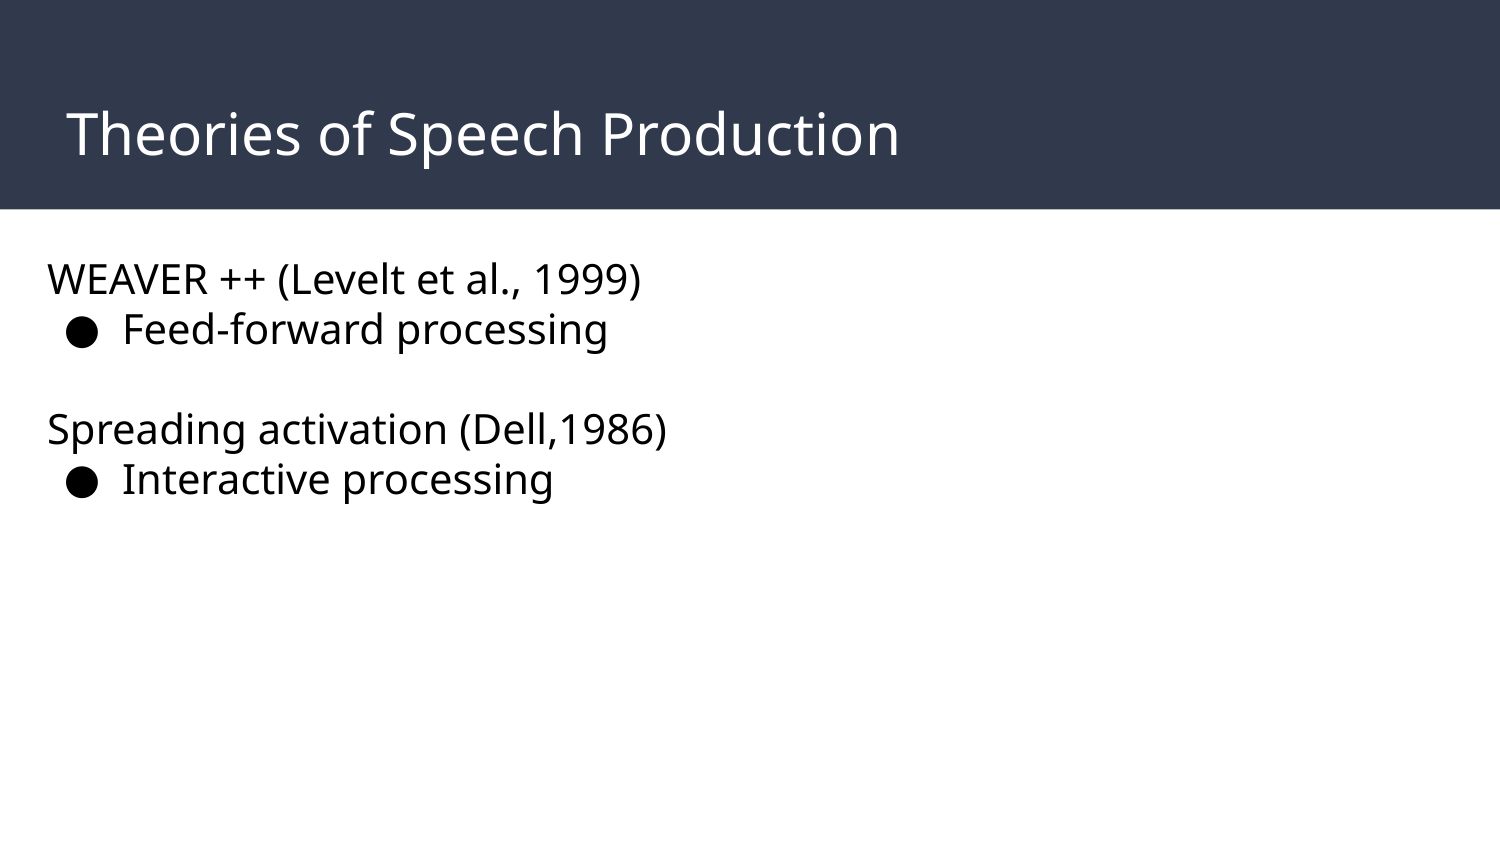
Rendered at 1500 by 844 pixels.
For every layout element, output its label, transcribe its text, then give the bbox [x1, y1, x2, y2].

title Theories of Speech Production [51, 82, 1449, 185]
text_box WEAVER ++ (Levelt et al., 1999) Feed-forward processing Spreading activation (Dell,1986) Interactive processing [32, 237, 1461, 804]
